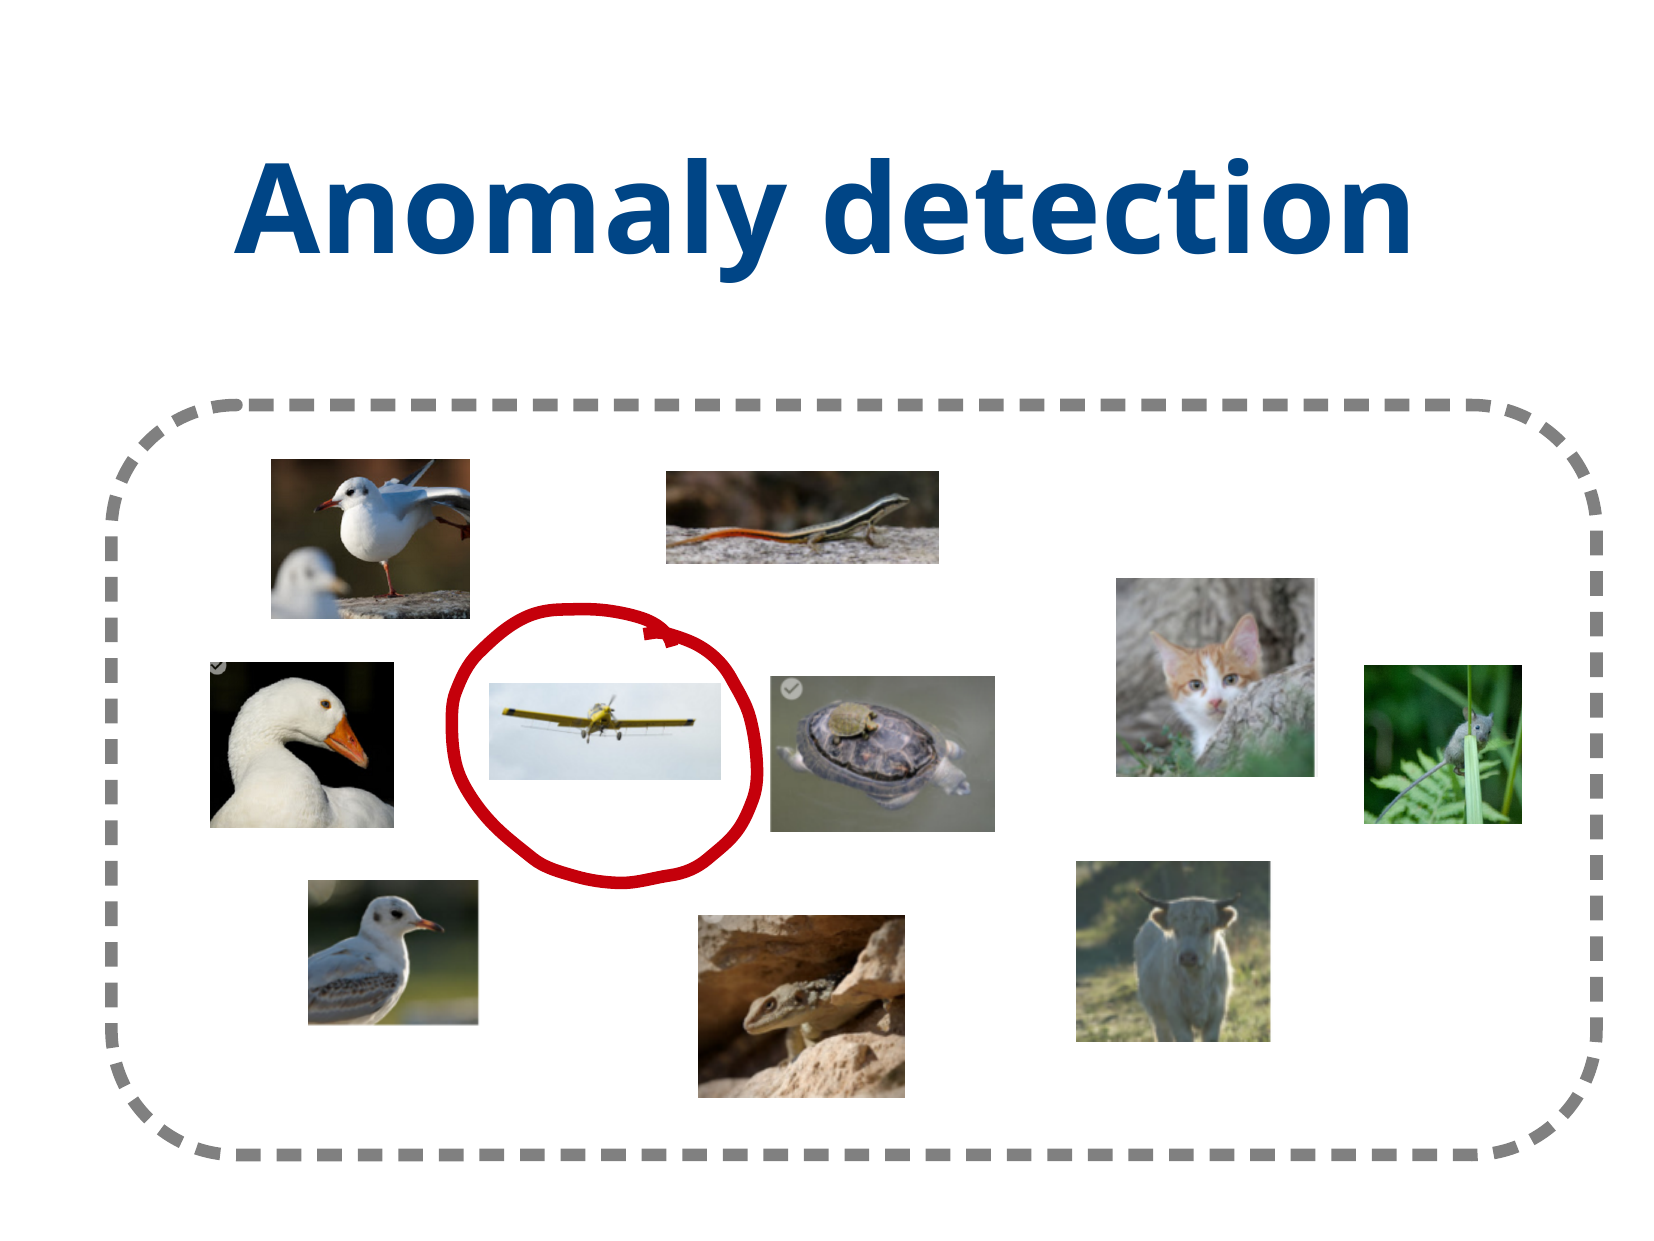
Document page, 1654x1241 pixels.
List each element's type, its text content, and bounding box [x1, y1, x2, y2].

picture [308, 880, 481, 1026]
picture [770, 676, 995, 832]
picture [210, 662, 394, 828]
picture [271, 459, 470, 619]
picture [1364, 665, 1522, 824]
picture [1076, 861, 1284, 1042]
picture [666, 471, 939, 564]
text_box [111, 405, 1597, 1156]
title Anomaly detection [82, 49, 1571, 360]
picture [489, 683, 721, 781]
picture [698, 915, 905, 1098]
picture [1116, 578, 1318, 777]
